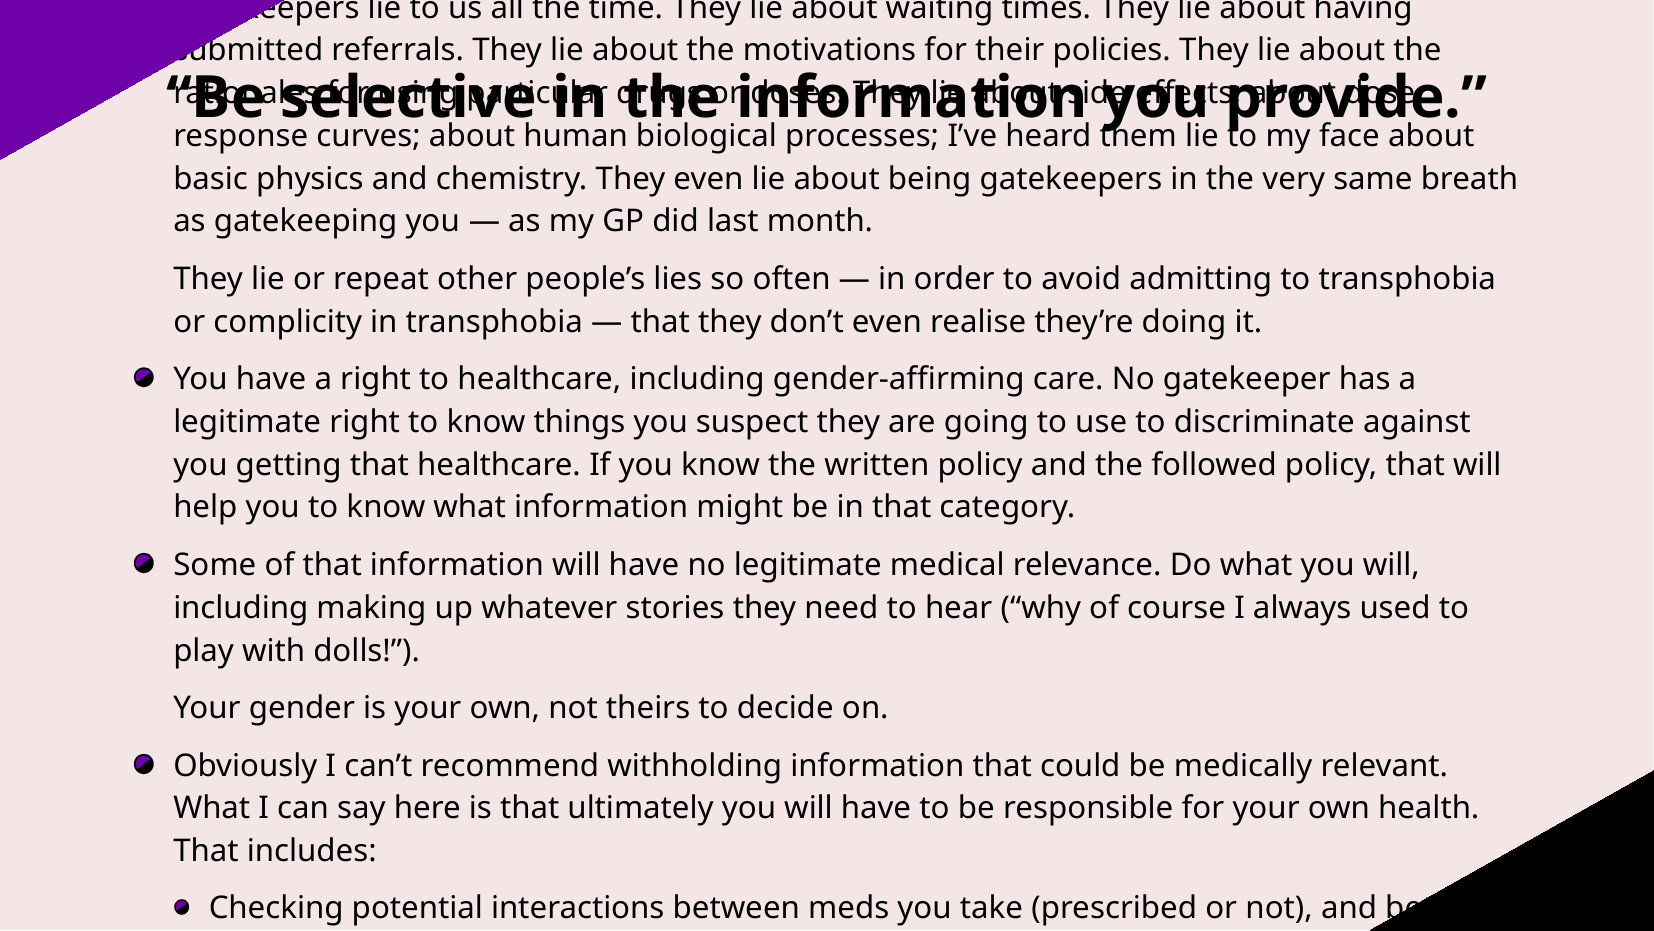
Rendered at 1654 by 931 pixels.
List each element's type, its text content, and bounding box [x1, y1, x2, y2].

text_box [0, 0, 284, 160]
title “Be selective in the information you provide.” [82, 35, 1571, 154]
text_box [1370, 770, 1654, 931]
picture [173, 898, 190, 916]
subtitle Gatekeepers lie to us all the time. They lie about waiting times. They lie about having submitted referrals. They lie about the motivations for their policies. They lie about the rationales for using particular drugs or doses. They lie about side effects; about dose response curves; about human biological processes; I’ve heard them lie to my face about basic physics and chemistry. They even lie about being gatekeepers in the very same breath as gatekeeping you — as my GP did last month. They lie or repeat other people’s lies so often — in order to avoid admitting to transphobia or complicity in transphobia — that they don’t even realise they’re doing it. You have a right to healthcare, including gender-affirming care. No gatekeeper has a legitimate right to know things you suspect they are going to use to discriminate against you getting that healthcare. If you know the written policy and the followed policy, that will help you to know what information might be in that category. Some of that information will have no legitimate medical relevance. Do what you will, including making up whatever stories they need to hear (“why of course I always used to play with dolls!”). Your gender is your own, not theirs to decide on. Obviously I can’t recommend withholding information that could be medically relevant. What I can say here is that ultimately you will have to be responsible for your own health. That includes: Checking potential interactions between meds you take (prescribed or not), and between meds and health conditions. Often clinicians will not check, so you need to do this. Checking doses. Undertreatment is, unfortunately, commonplace. [132, 141, 1526, 873]
